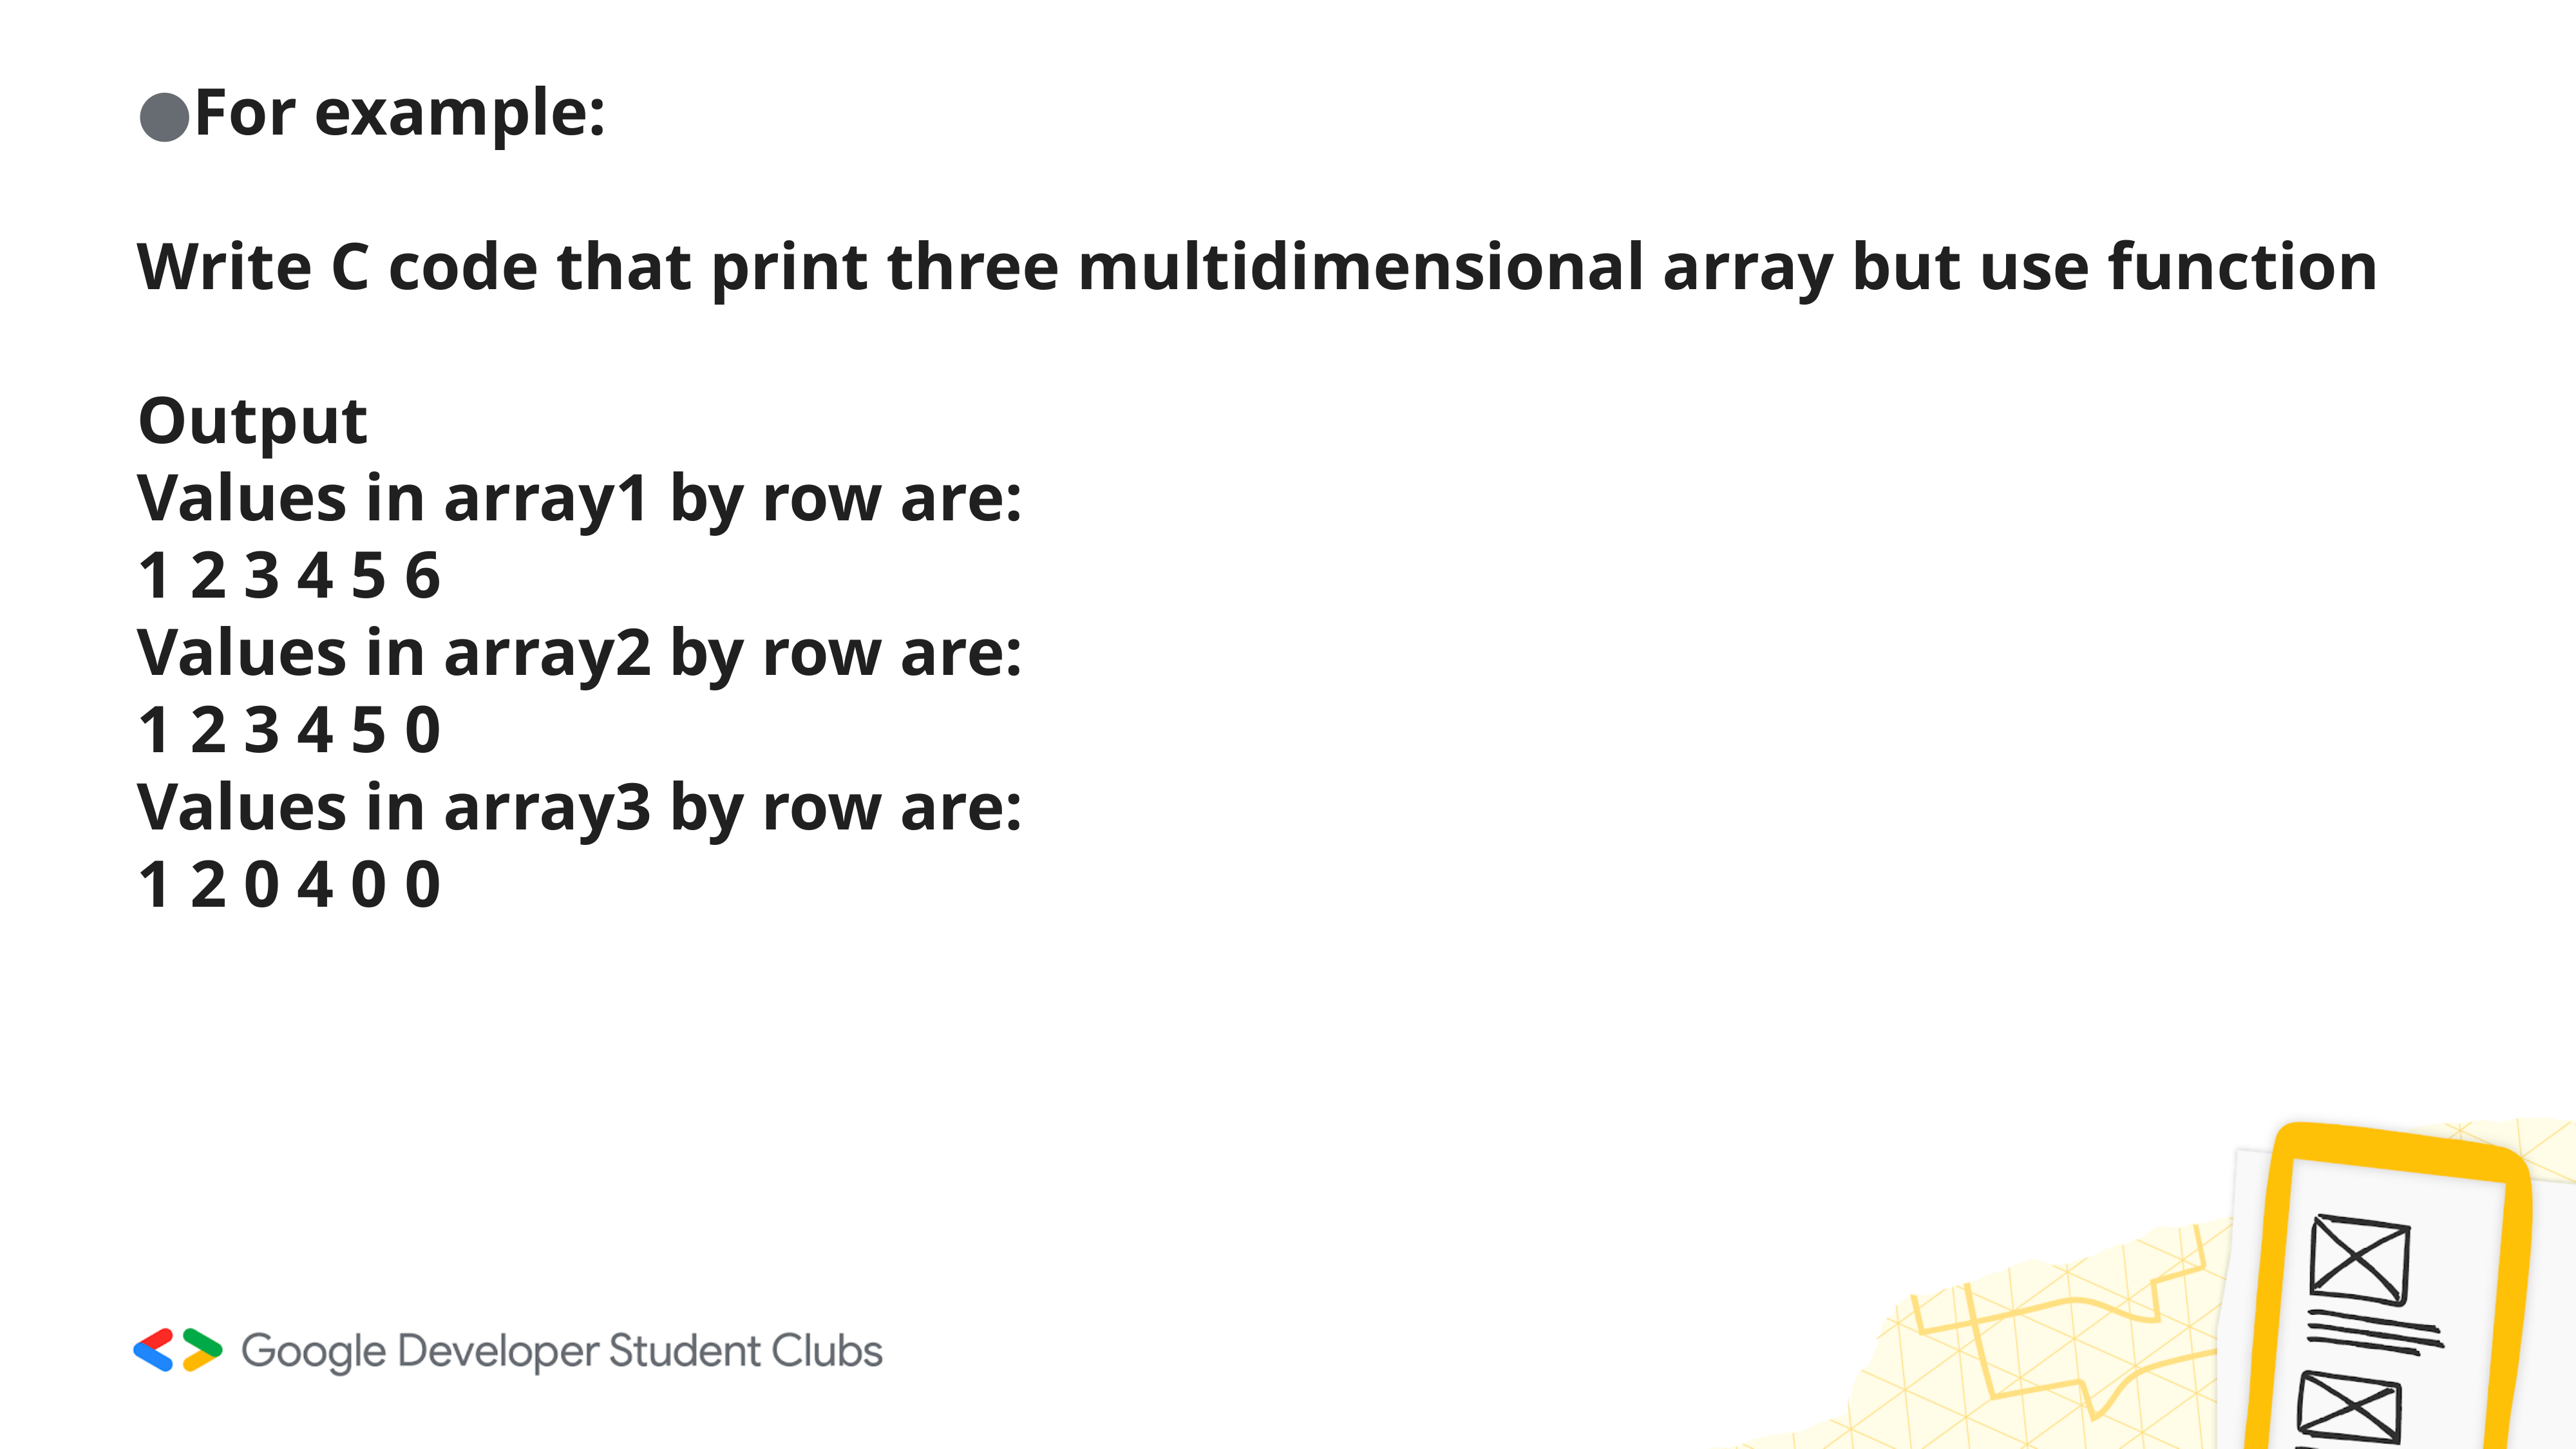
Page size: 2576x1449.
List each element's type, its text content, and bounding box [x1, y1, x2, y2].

picture [0, 0, 2576, 1449]
list For example: Write C code that print three multidimensional array but use function Output Values in array1 by row are: 1 2 3 4 5 6 Values in array2 by row are: 1 2 3 4 5 0 Values in array3 by row are: 1 2 0 4 0 0 [127, 61, 2441, 1017]
